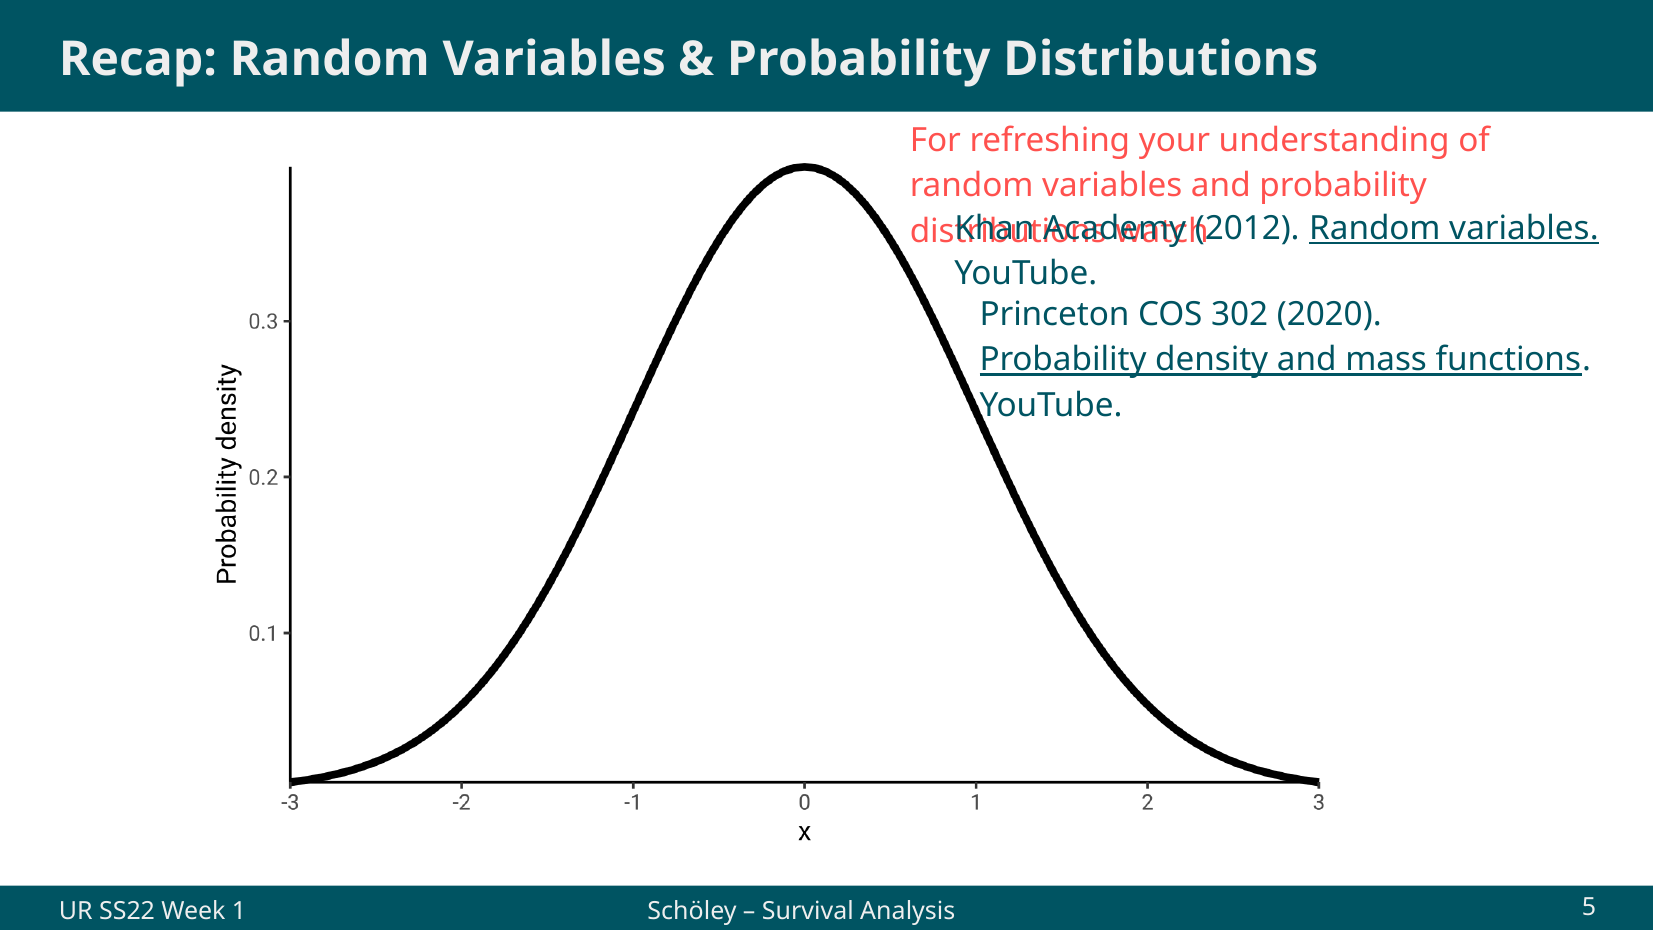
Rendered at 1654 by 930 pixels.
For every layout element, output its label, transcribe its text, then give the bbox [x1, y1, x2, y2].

picture [203, 153, 1332, 859]
text_box For refreshing your understanding of random variables and probability distributions watch [895, 108, 1579, 222]
picture [914, 226, 924, 240]
text_box Khan Academy (2012). Random variables. YouTube. [939, 196, 1624, 289]
text_box Princeton COS 302 (2020). Probability density and mass functions. YouTube. [964, 282, 1653, 518]
title Recap: Random Variables & Probability Distributions [58, 0, 1594, 117]
